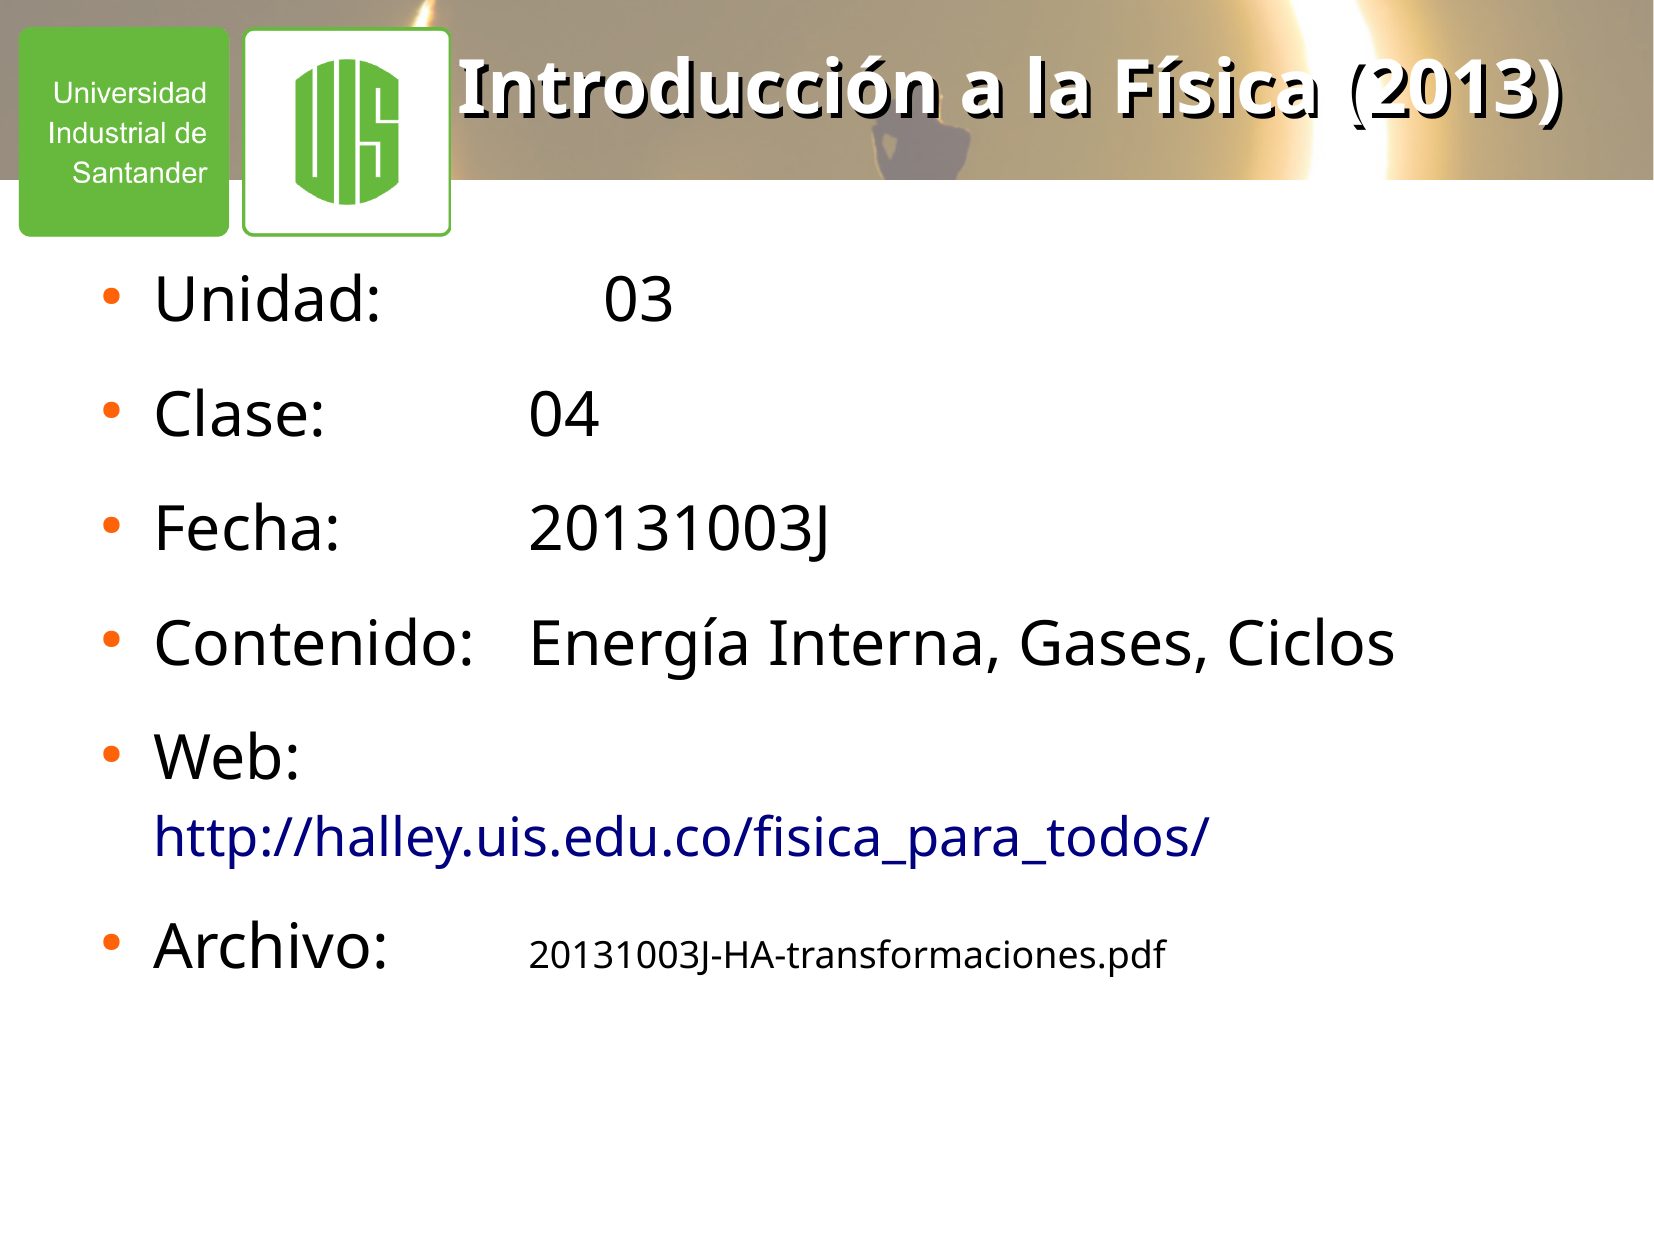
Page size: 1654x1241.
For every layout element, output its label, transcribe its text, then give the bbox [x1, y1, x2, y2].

list Unidad: 03 Clase: 04 Fecha: 20131003J Contenido: Energía Interna, Gases, Ciclos Web: http://halley.uis.edu.co/fisica_para_todos/ Archivo: 20131003J-HA-transformaciones.pdf [82, 255, 1571, 1156]
title Introducción a la Física (2013) [75, 19, 1564, 151]
picture [0, 0, 1654, 237]
